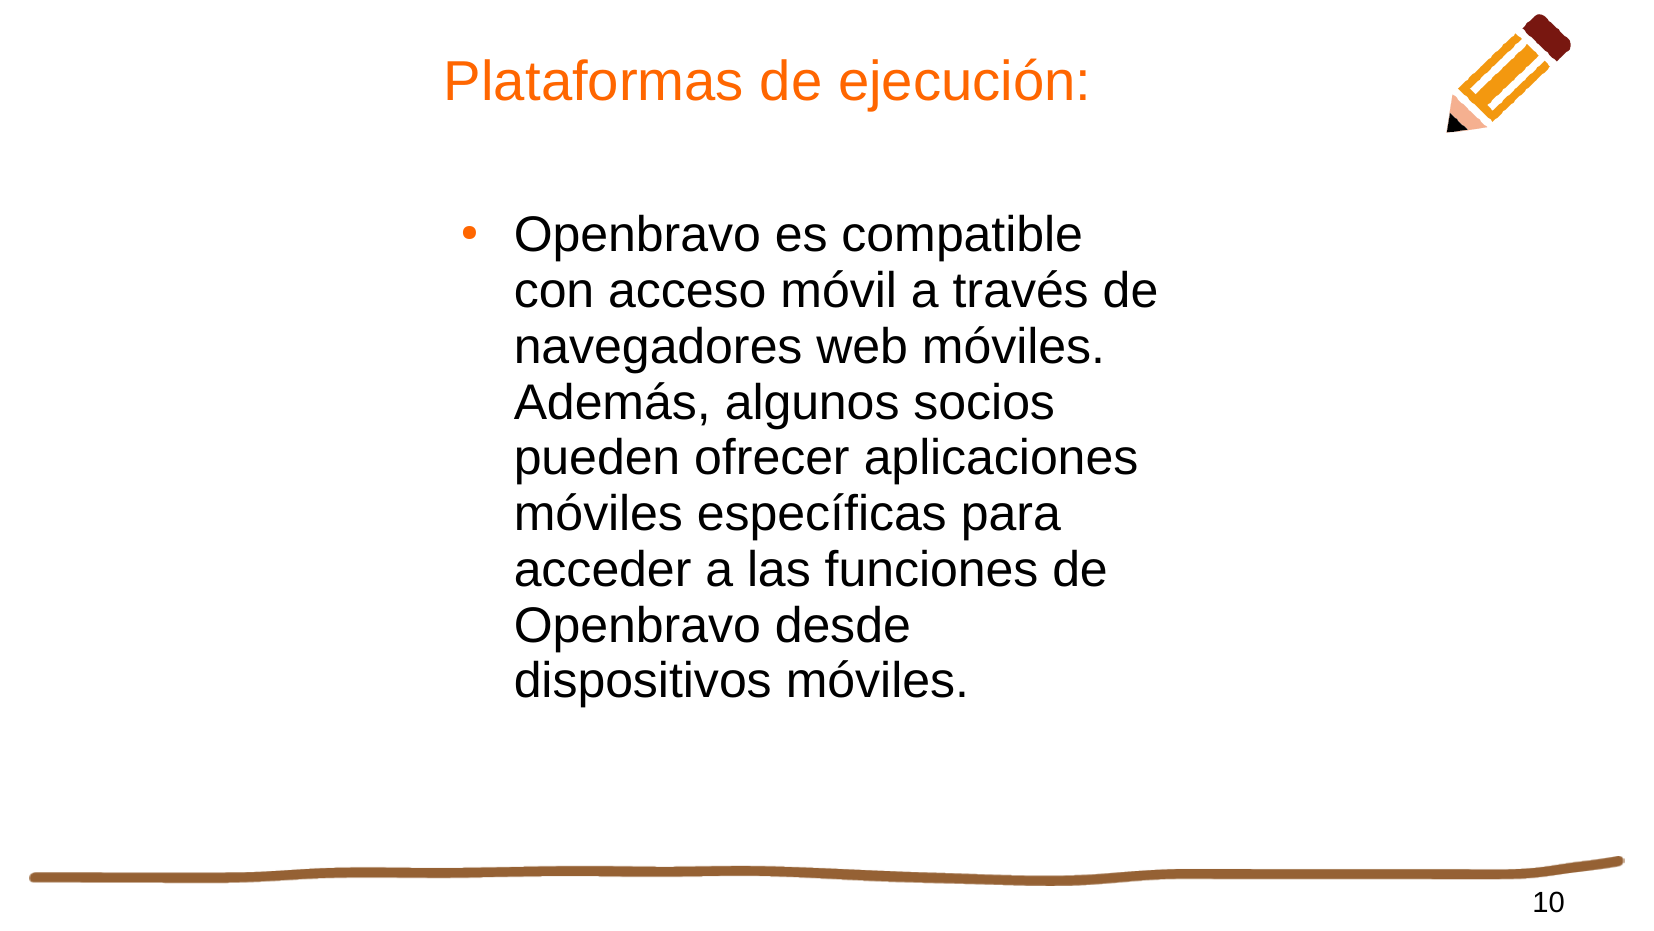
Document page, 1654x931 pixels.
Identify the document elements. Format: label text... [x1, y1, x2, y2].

list Openbravo es compatible con acceso móvil a través de navegadores web móviles. Además, algunos socios pueden ofrecer aplicaciones móviles específicas para acceder a las funciones de Openbravo desde dispositivos móviles. [442, 206, 1164, 857]
picture [29, 856, 1625, 886]
picture [1446, 14, 1571, 133]
title Plataformas de ejecución: [88, 29, 1447, 133]
